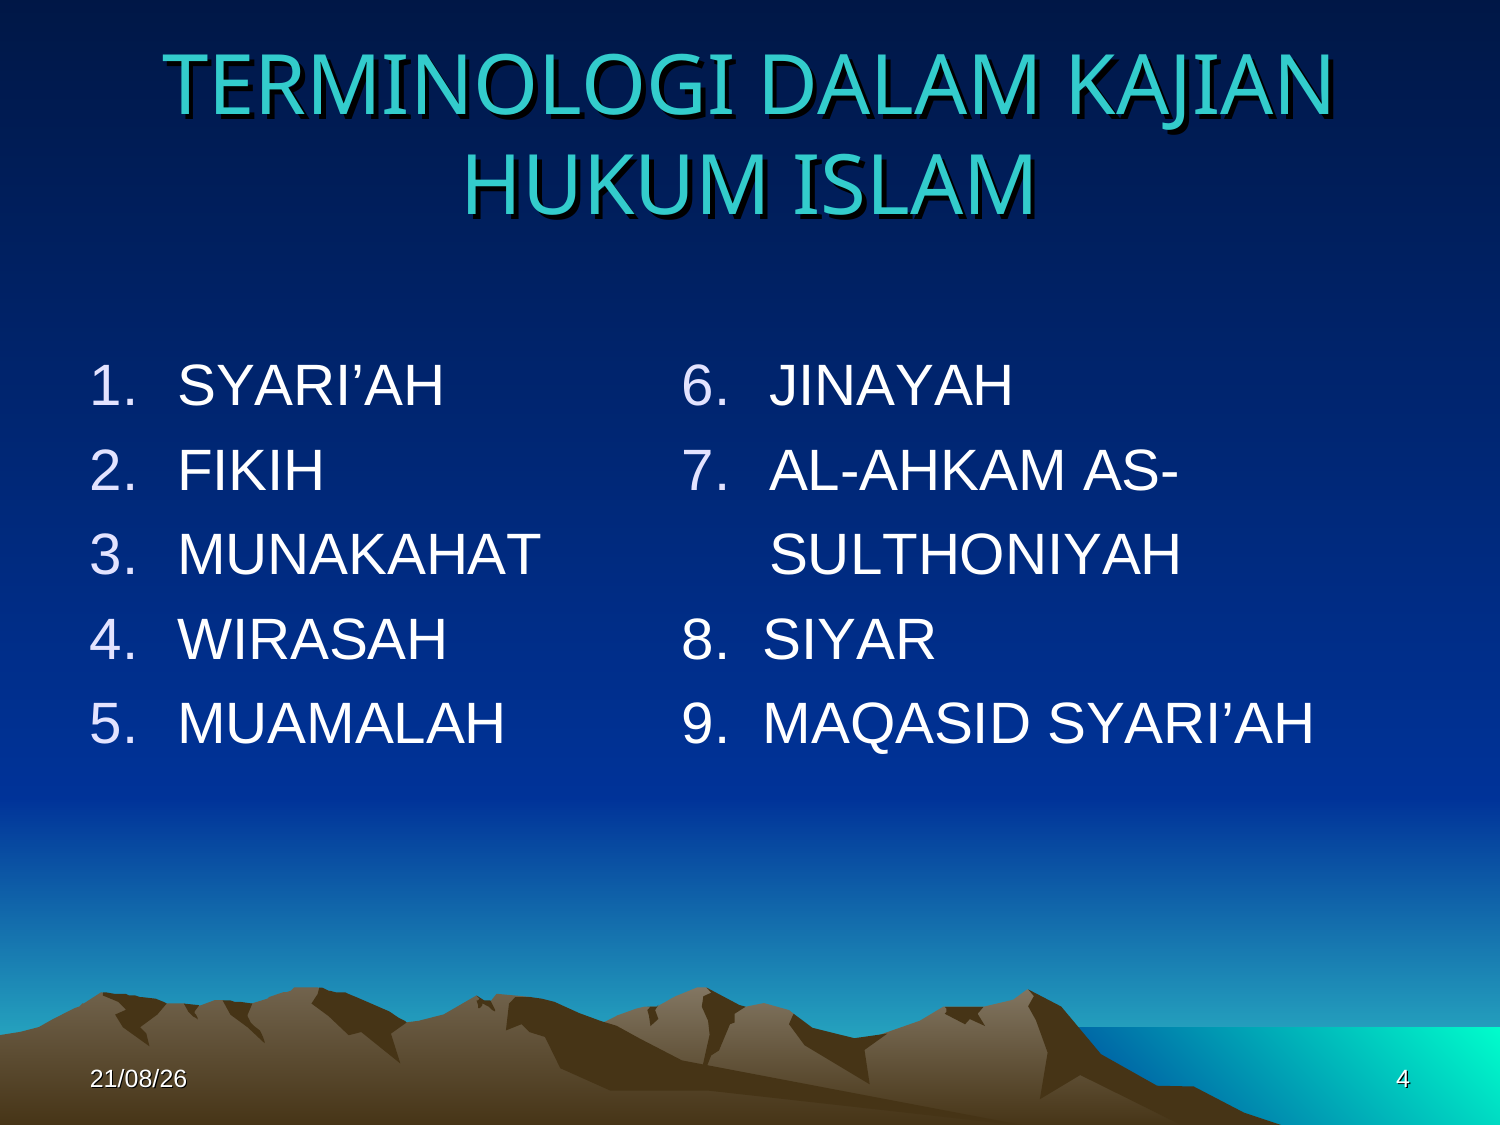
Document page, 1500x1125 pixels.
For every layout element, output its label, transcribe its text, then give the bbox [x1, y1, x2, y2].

title TERMINOLOGI DALAM KAJIAN HUKUM ISLAM [75, 37, 1426, 225]
list JINAYAH AL-AHKAM AS- SULTHONIYAH 8. SIYAR 9. MAQASID SYARI’AH [667, 339, 1412, 1083]
list SYARI’AH FIKIH MUNAKAHAT WIRASAH MUAMALAH [75, 339, 667, 1083]
